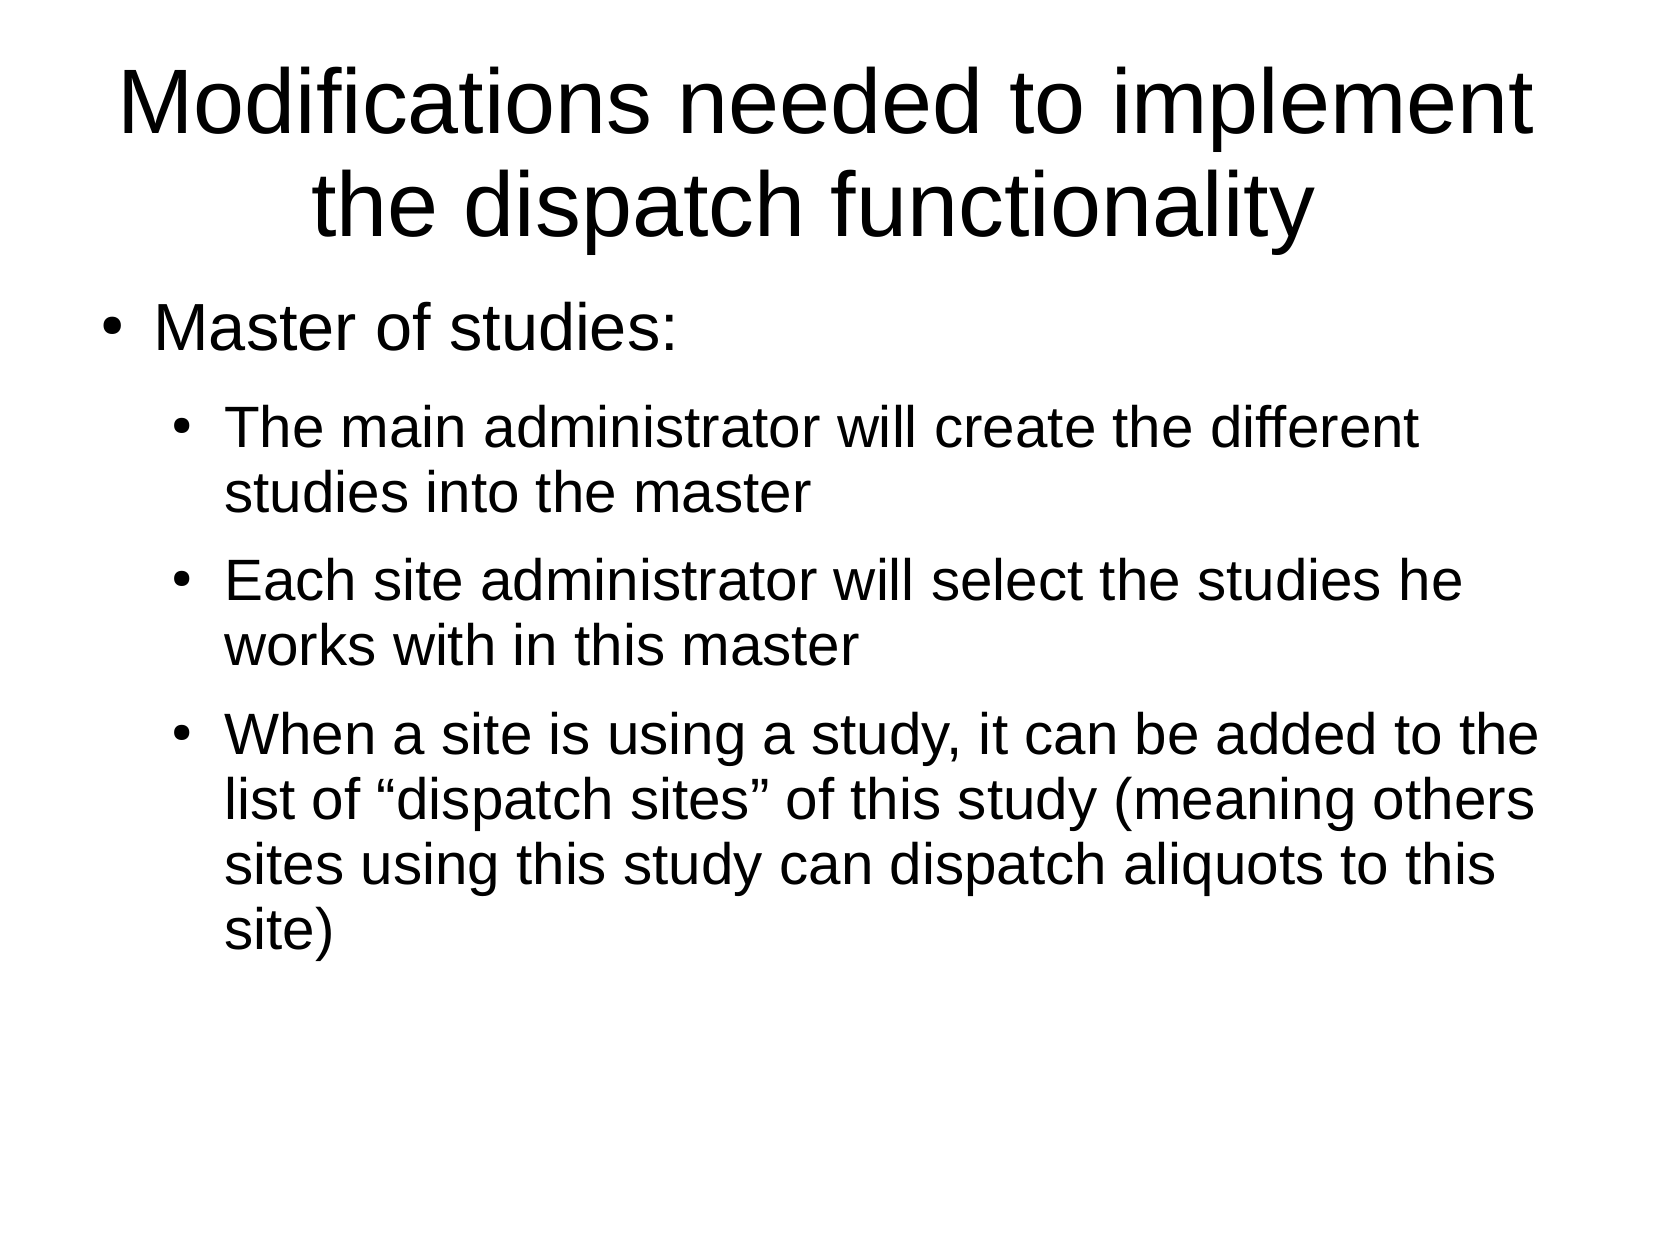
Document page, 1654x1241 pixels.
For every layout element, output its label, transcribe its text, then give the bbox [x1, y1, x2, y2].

title Modifications needed to implement the dispatch functionality [82, 50, 1571, 256]
list Master of studies: The main administrator will create the different studies into the master Each site administrator will select the studies he works with in this master When a site is using a study, it can be added to the list of “dispatch sites” of this study (meaning others sites using this study can dispatch aliquots to this site) [82, 290, 1571, 1109]
